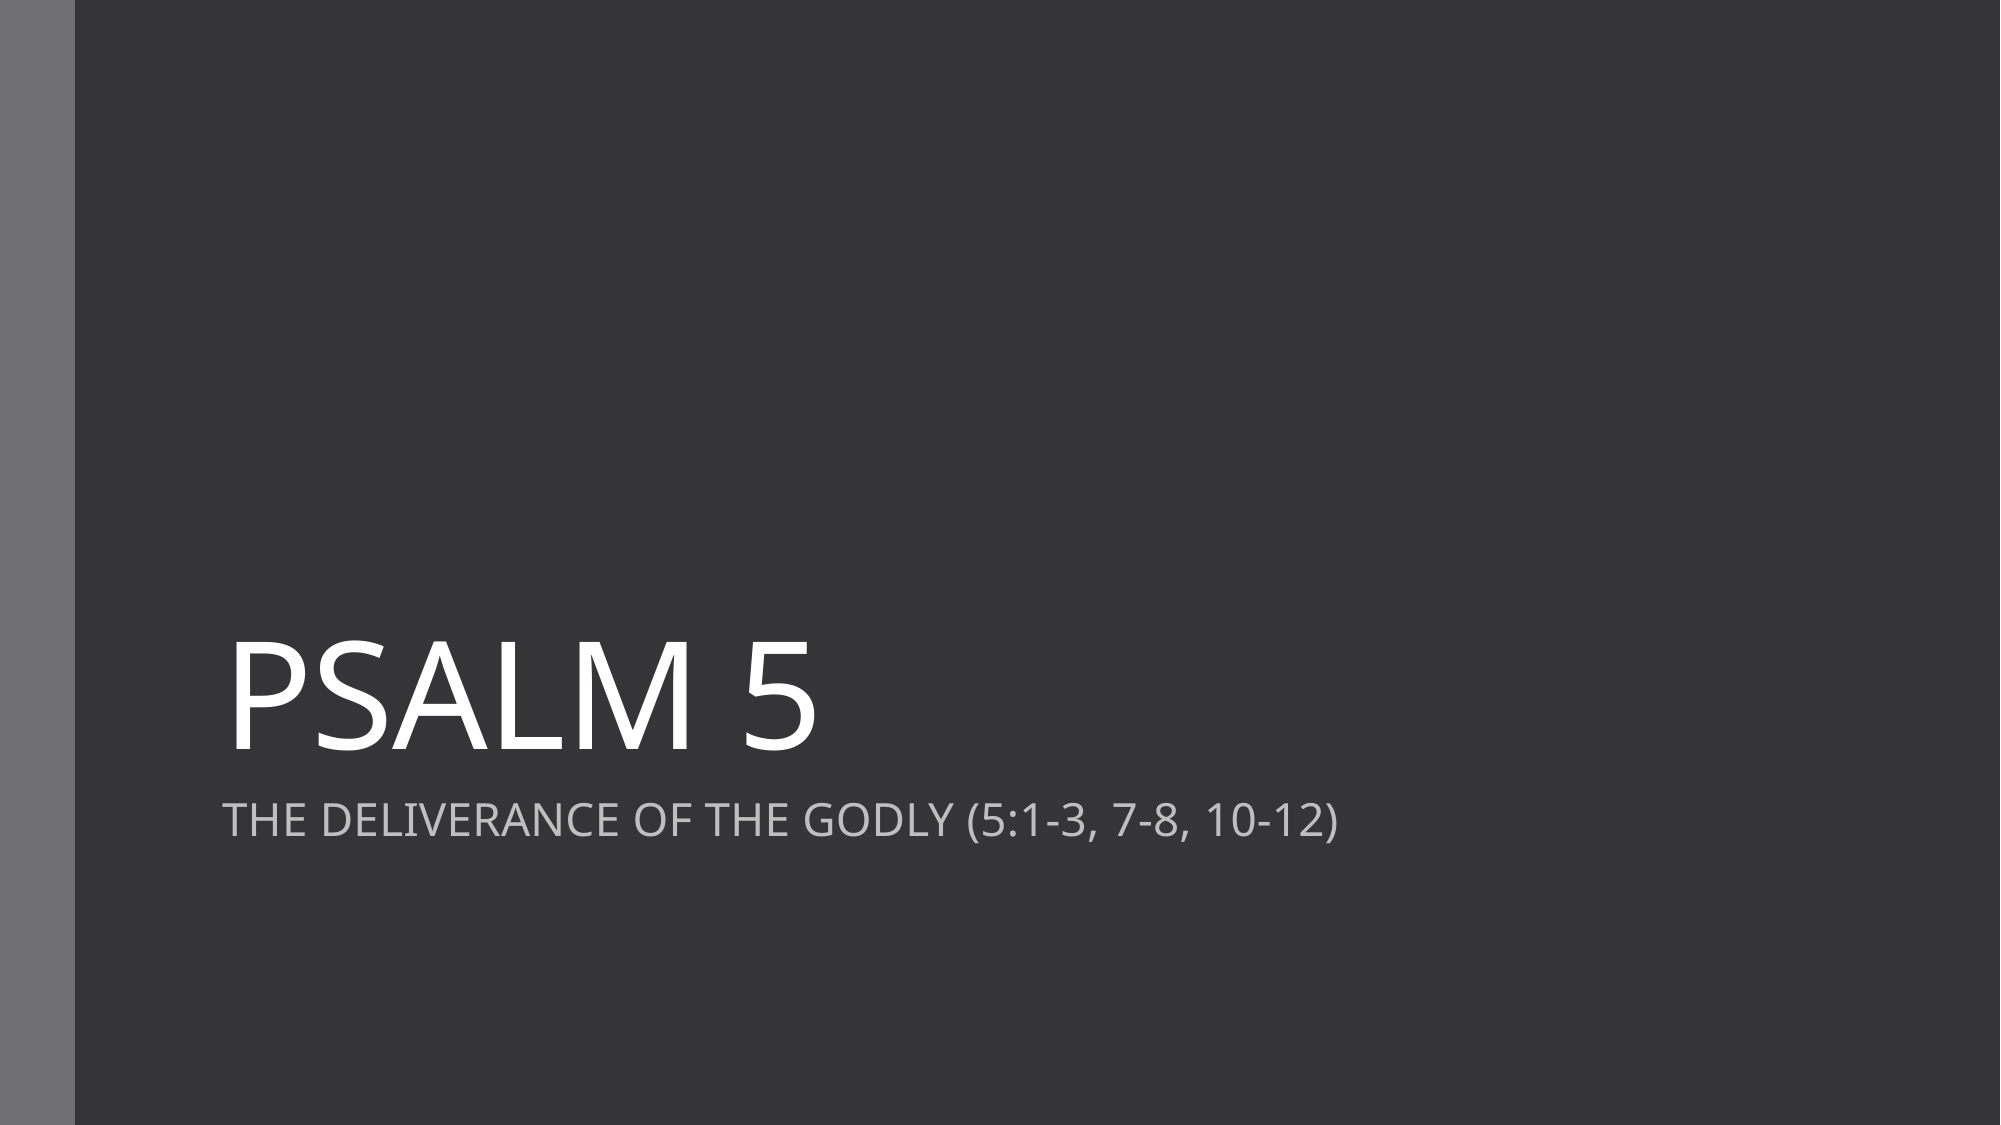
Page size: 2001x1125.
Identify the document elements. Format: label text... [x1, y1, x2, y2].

title PSALM 5 [206, 124, 1752, 787]
subtitle THE DELIVERANCE OF THE GODLY (5:1-3, 7-8, 10-12) [206, 787, 1752, 1066]
